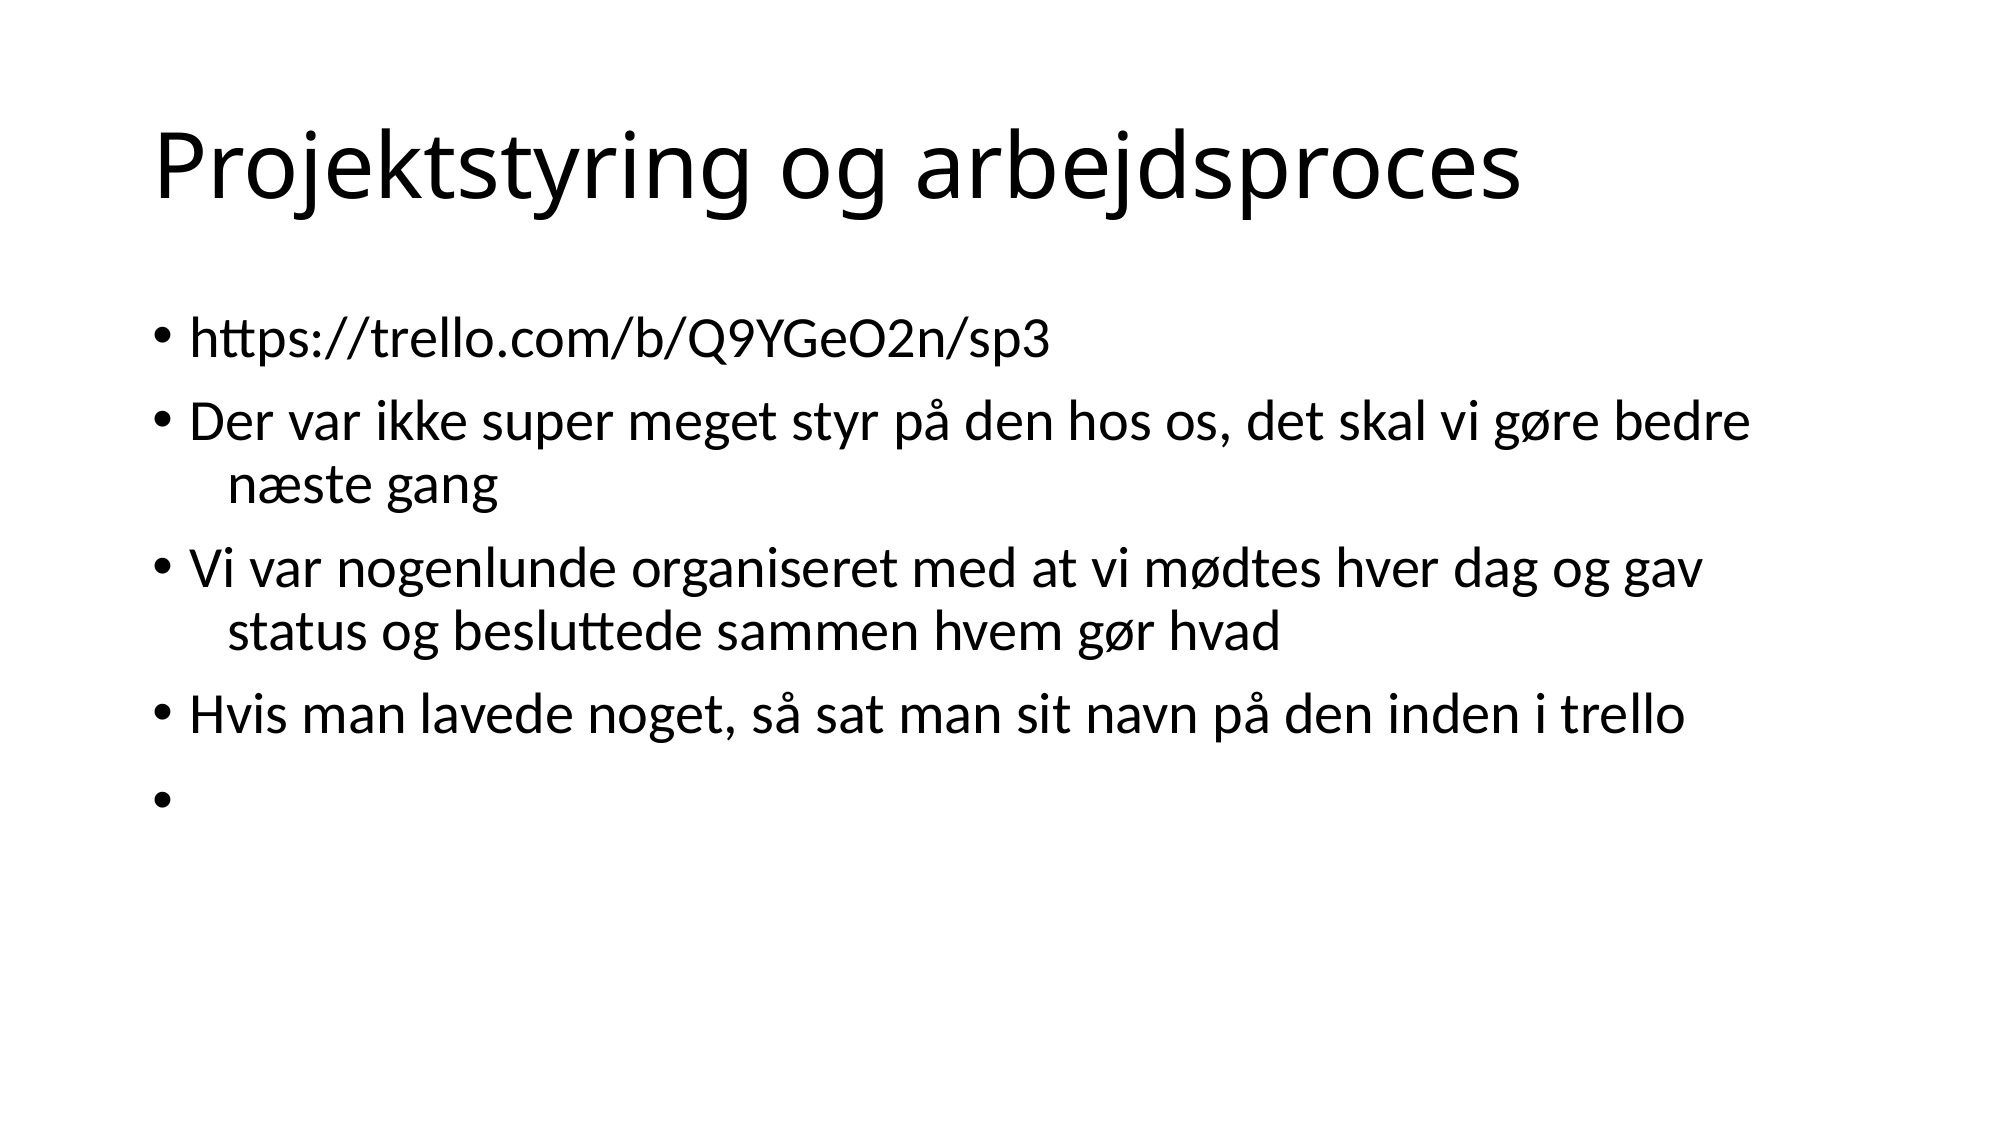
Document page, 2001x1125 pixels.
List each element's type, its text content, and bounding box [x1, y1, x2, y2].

list https://trello.com/b/Q9YGeO2n/sp3 Der var ikke super meget styr på den hos os, det skal vi gøre bedre næste gang Vi var nogenlunde organiseret med at vi mødtes hver dag og gav status og besluttede sammen hvem gør hvad Hvis man lavede noget, så sat man sit navn på den inden i trello [137, 299, 1863, 1014]
title Projektstyring og arbejdsproces [137, 59, 1863, 278]
